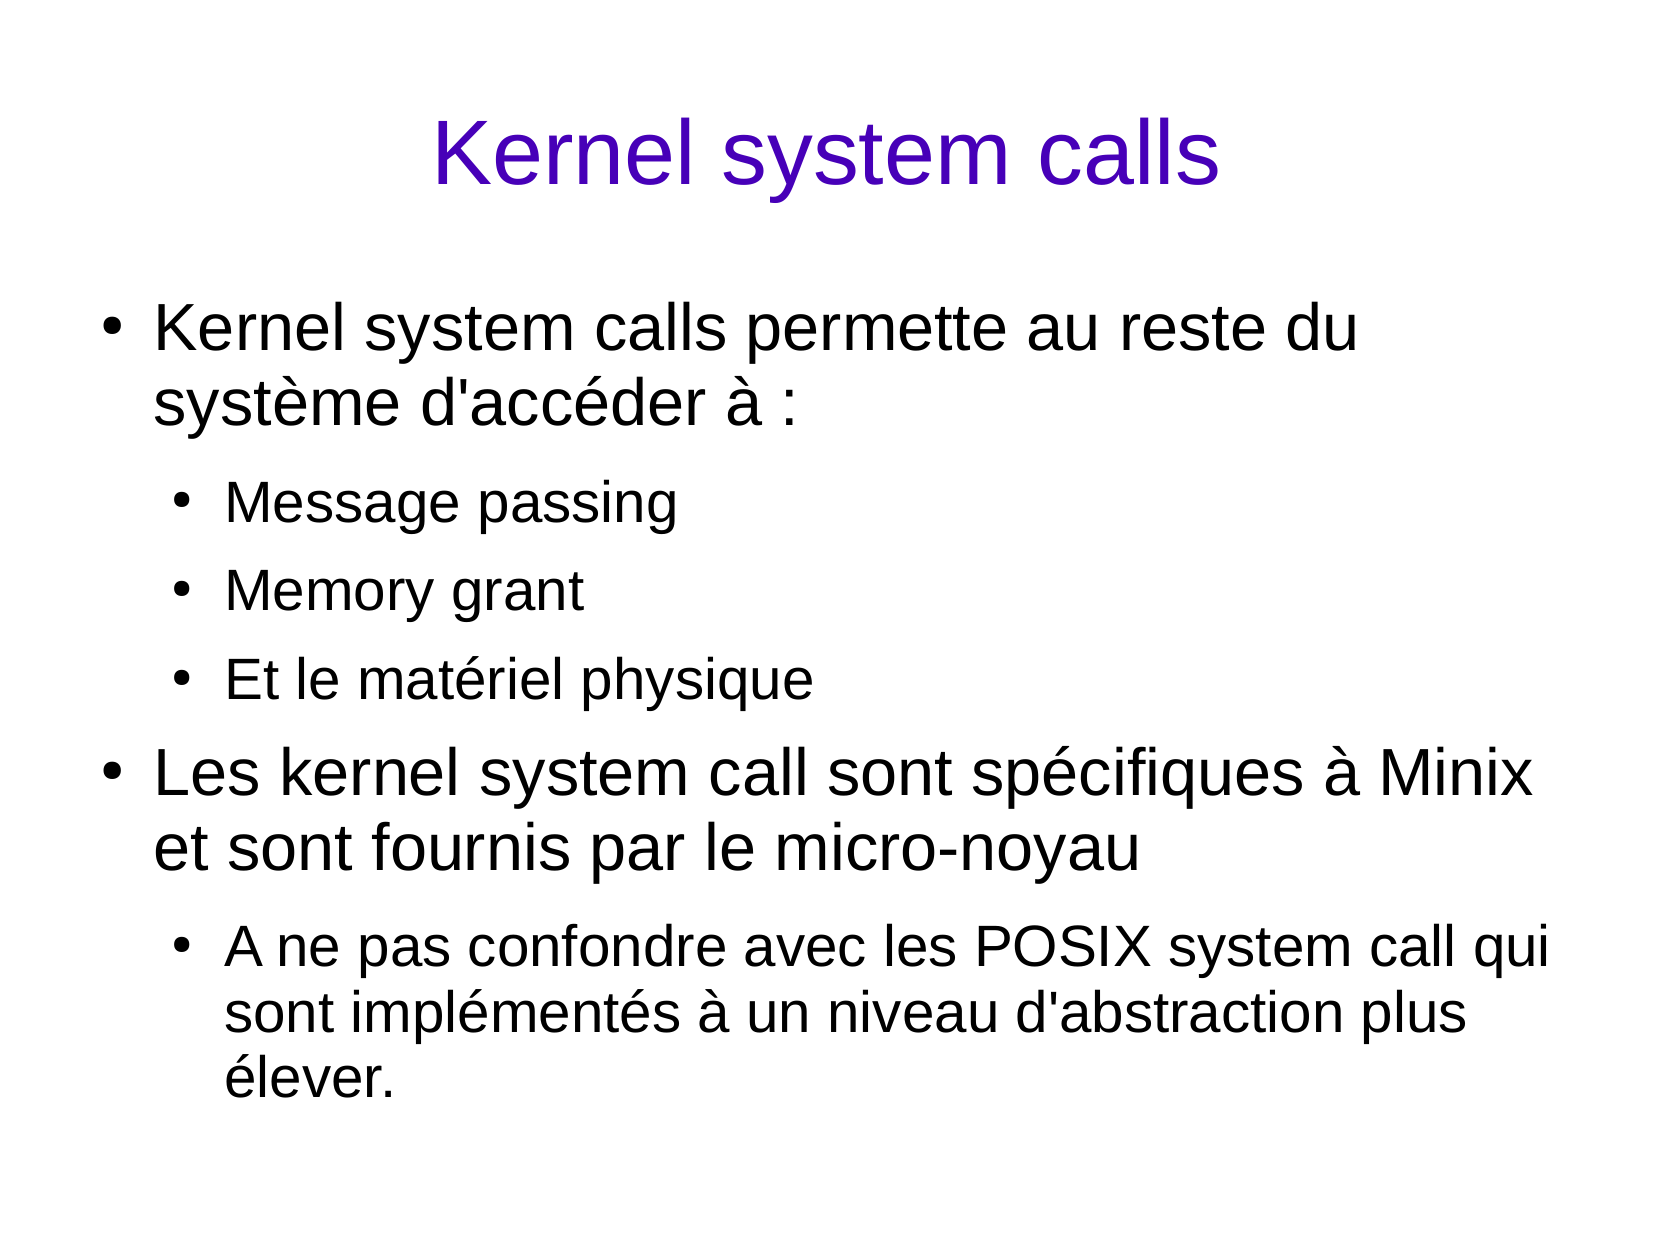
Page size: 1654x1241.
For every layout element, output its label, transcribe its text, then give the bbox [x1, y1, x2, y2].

list Kernel system calls permette au reste du système d'accéder à : Message passing Memory grant Et le matériel physique Les kernel system call sont spécifiques à Minix et sont fournis par le micro-noyau A ne pas confondre avec les POSIX system call qui sont implémentés à un niveau d'abstraction plus élever. [82, 290, 1571, 1111]
title Kernel system calls [82, 49, 1571, 257]
